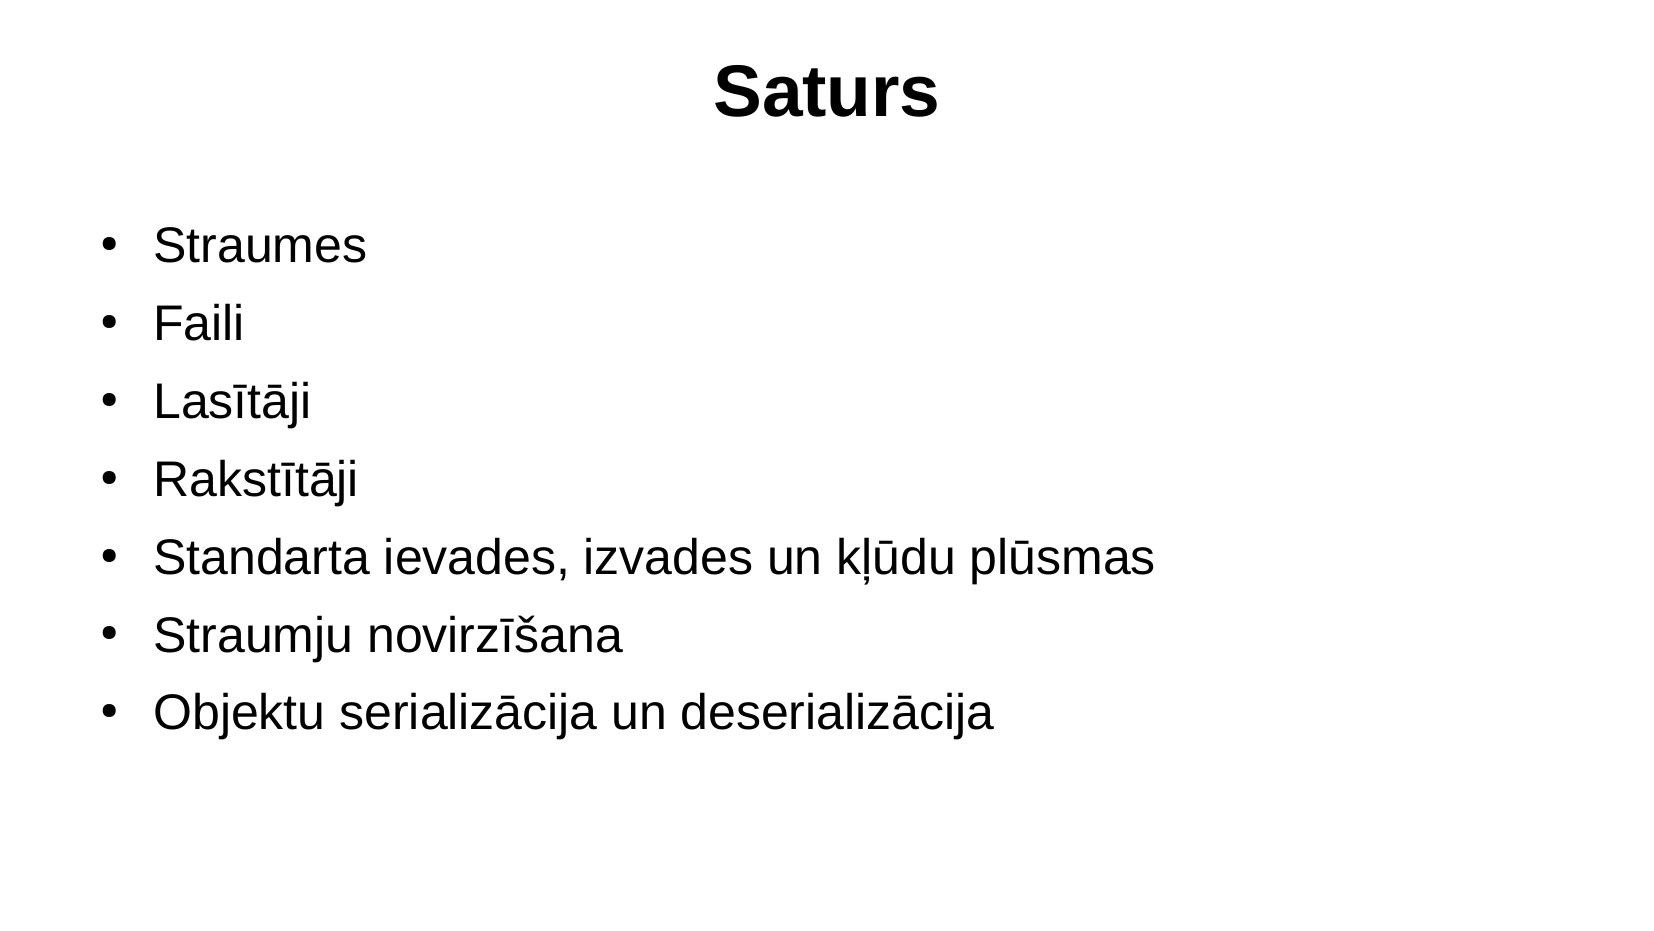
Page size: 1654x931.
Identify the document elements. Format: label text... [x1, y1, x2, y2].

title Saturs [82, 37, 1571, 147]
list Straumes Faili Lasītāji Rakstītāji Standarta ievades, izvades un kļūdu plūsmas Straumju novirzīšana Objektu serializācija un deserializācija [82, 217, 1538, 758]
